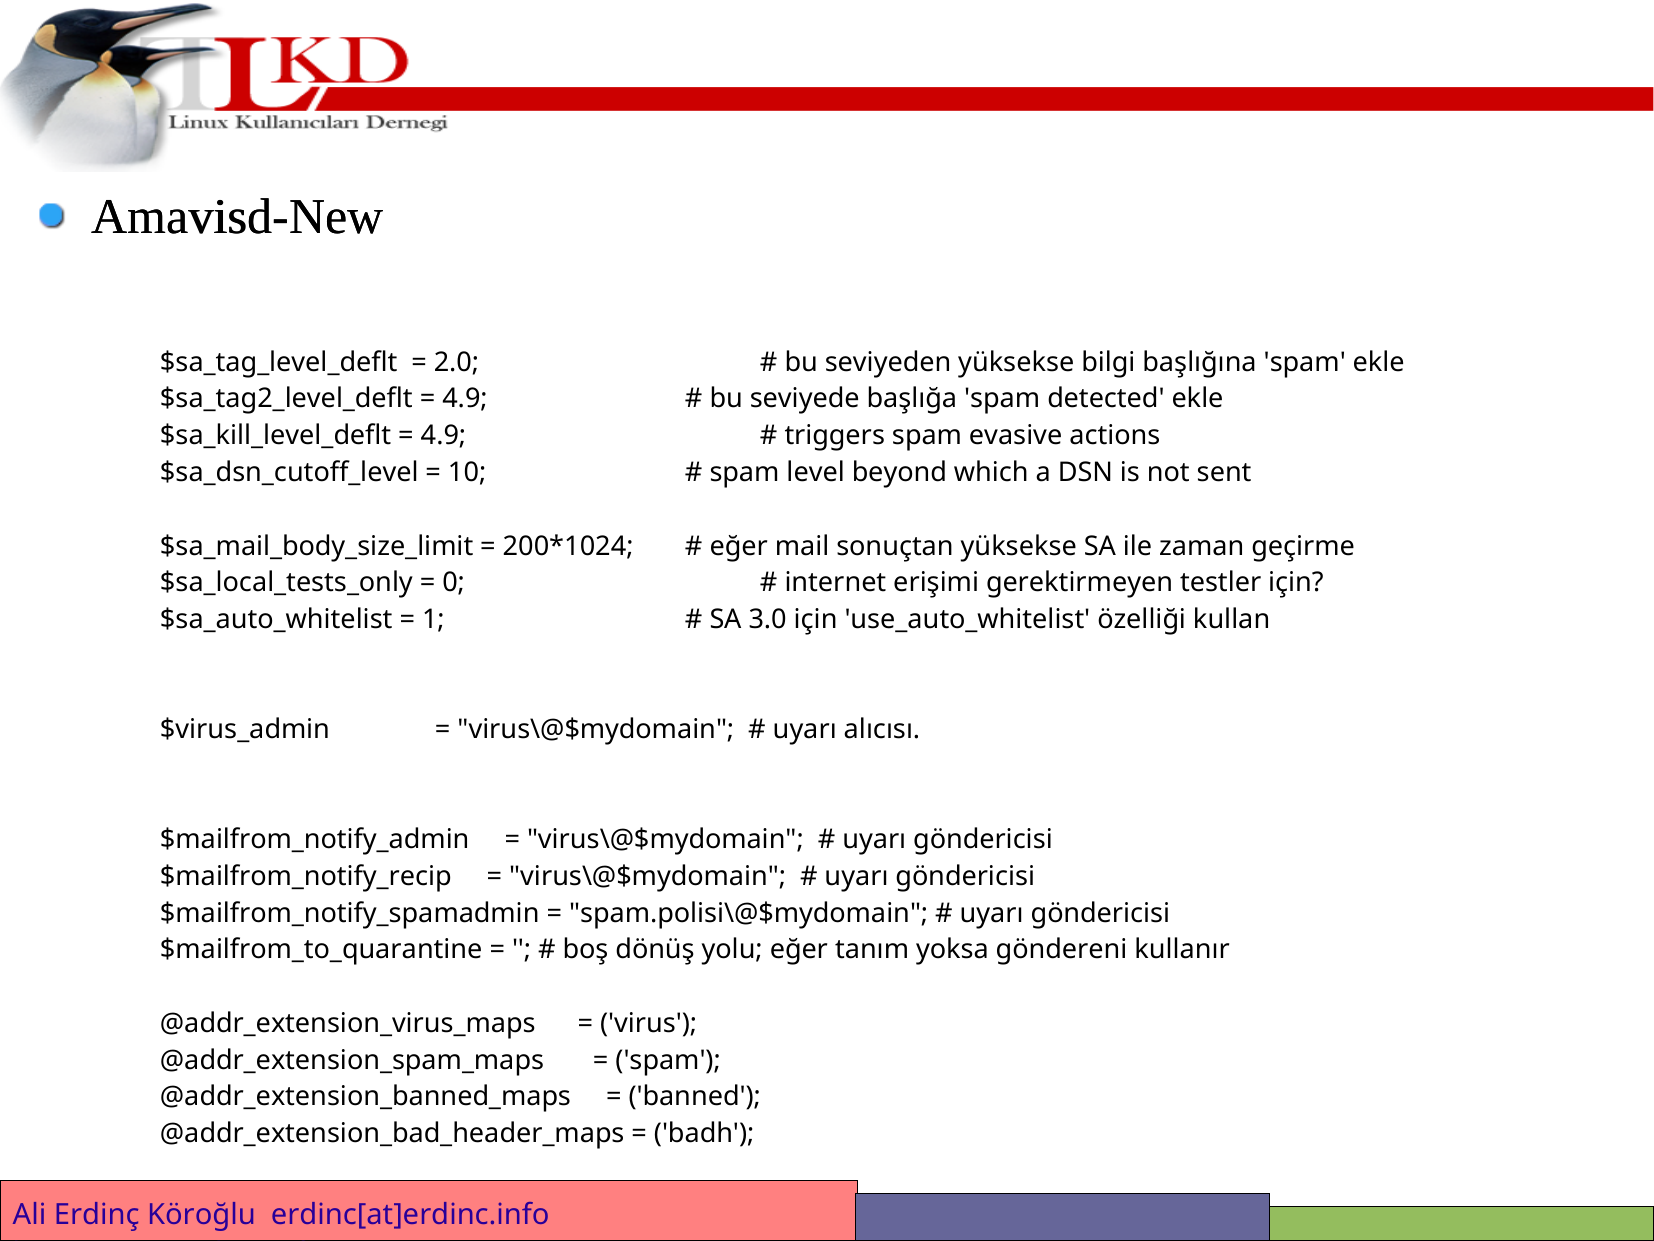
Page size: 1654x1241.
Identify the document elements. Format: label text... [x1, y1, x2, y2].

text_box [0, 1180, 1654, 1241]
text_box $sa_tag_level_deflt = 2.0; # bu seviyeden yüksekse bilgi başlığına 'spam' ekle $sa_tag2_level_deflt = 4.9; # bu seviyede başlığa 'spam detected' ekle $sa_kill_level_deflt = 4.9; # triggers spam evasive actions $sa_dsn_cutoff_level = 10; # spam level beyond which a DSN is not sent $sa_mail_body_size_limit = 200*1024; # eğer mail sonuçtan yüksekse SA ile zaman geçirme $sa_local_tests_only = 0; # internet erişimi gerektirmeyen testler için? $sa_auto_whitelist = 1; # SA 3.0 için 'use_auto_whitelist' özelliği kullan $virus_admin = "virus\@$mydomain"; # uyarı alıcısı. $mailfrom_notify_admin = "virus\@$mydomain"; # uyarı göndericisi $mailfrom_notify_recip = "virus\@$mydomain"; # uyarı göndericisi $mailfrom_notify_spamadmin = "spam.polisi\@$mydomain"; # uyarı göndericisi $mailfrom_to_quarantine = ''; # boş dönüş yolu; eğer tanım yoksa göndereni kullanır @addr_extension_virus_maps = ('virus'); @addr_extension_spam_maps = ('spam'); @addr_extension_banned_maps = ('banned'); @addr_extension_bad_header_maps = ('badh'); [159, 342, 1505, 1099]
text_box Amavisd-New [38, 188, 438, 250]
picture [0, 0, 1654, 172]
text_box Ali Erdinç Köroğlu erdinc[at]erdinc.info http://www.erdinc.info [12, 1192, 852, 1233]
